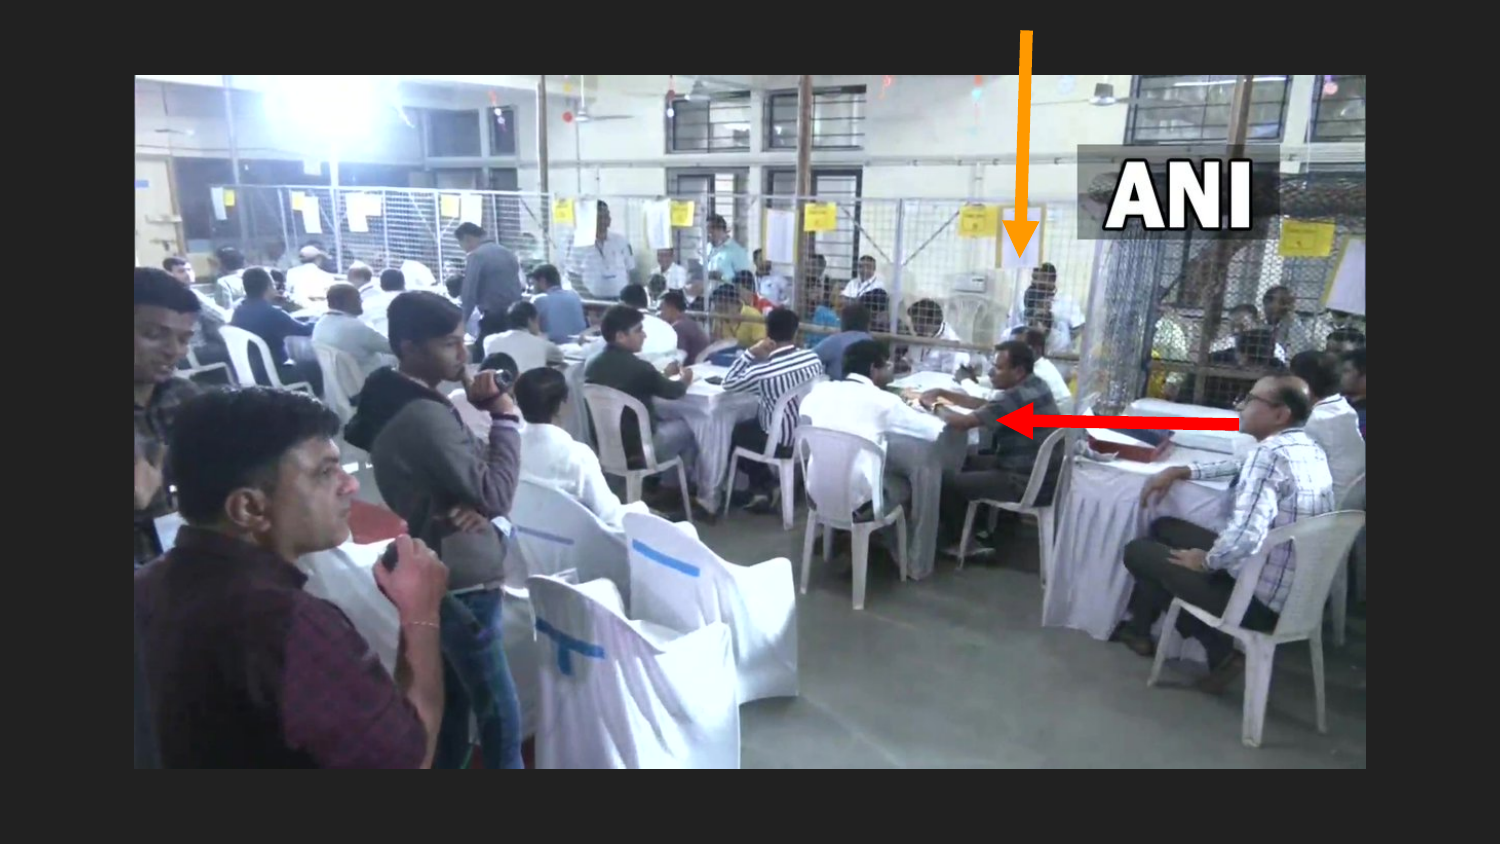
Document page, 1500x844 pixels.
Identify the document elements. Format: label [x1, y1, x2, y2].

picture [134, 75, 1366, 769]
